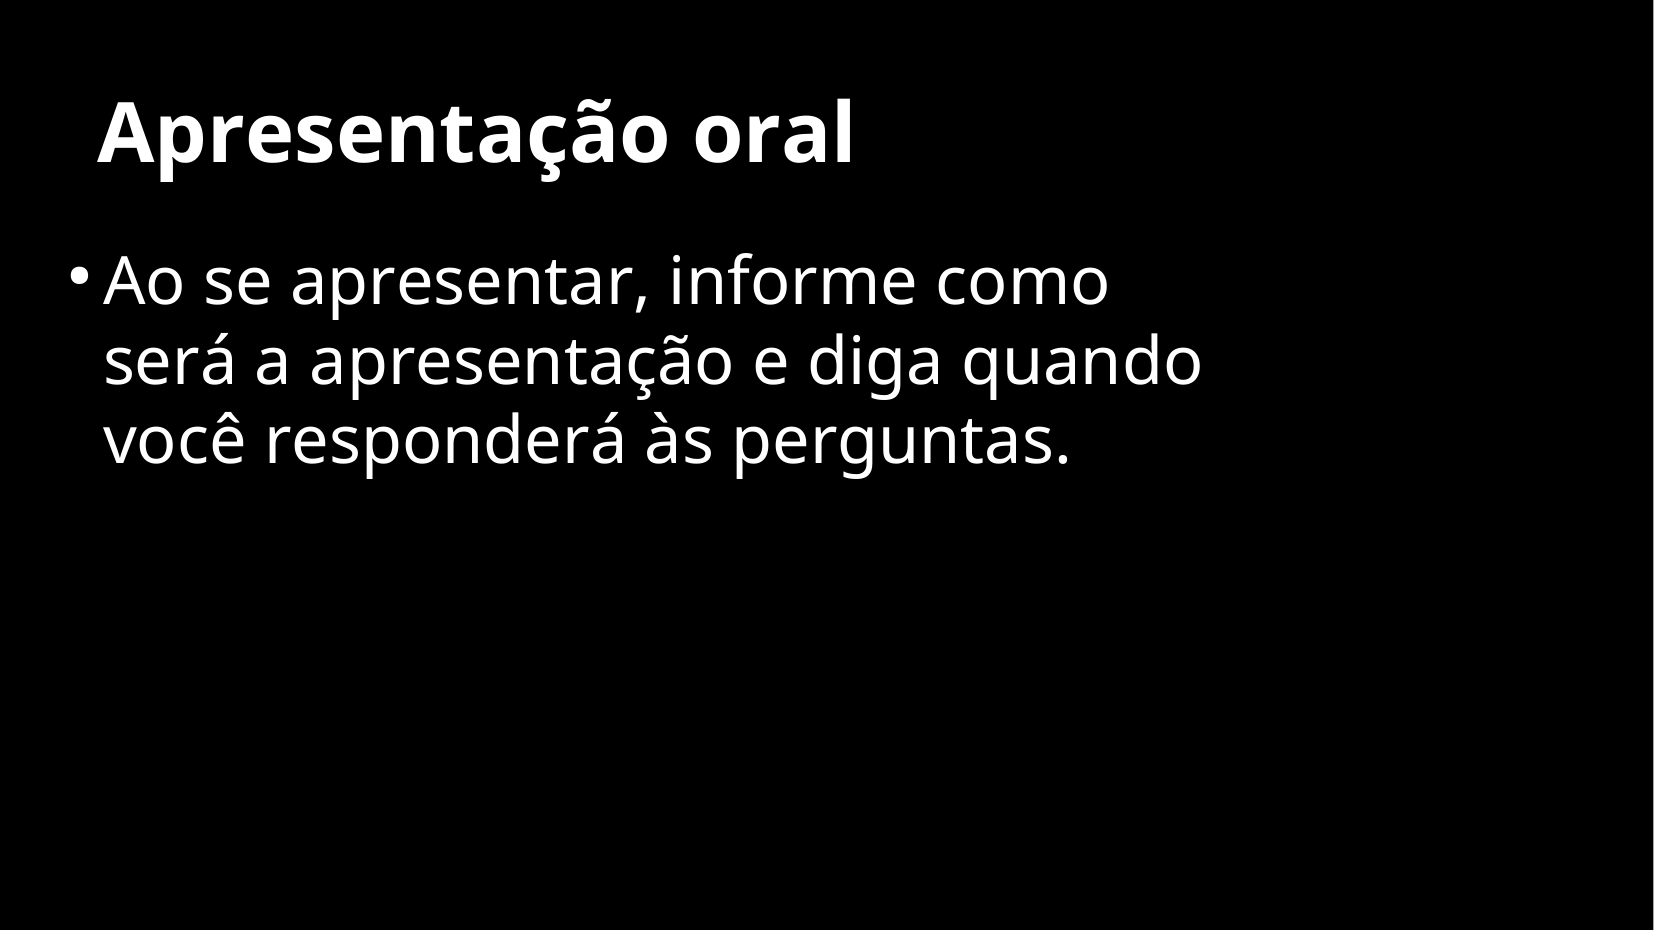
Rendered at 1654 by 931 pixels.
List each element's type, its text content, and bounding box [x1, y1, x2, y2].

text_box Apresentação oral [82, 70, 1406, 130]
text_box Ao se apresentar, informe como será a apresentação e diga quando você responderá às perguntas. [53, 230, 1394, 922]
